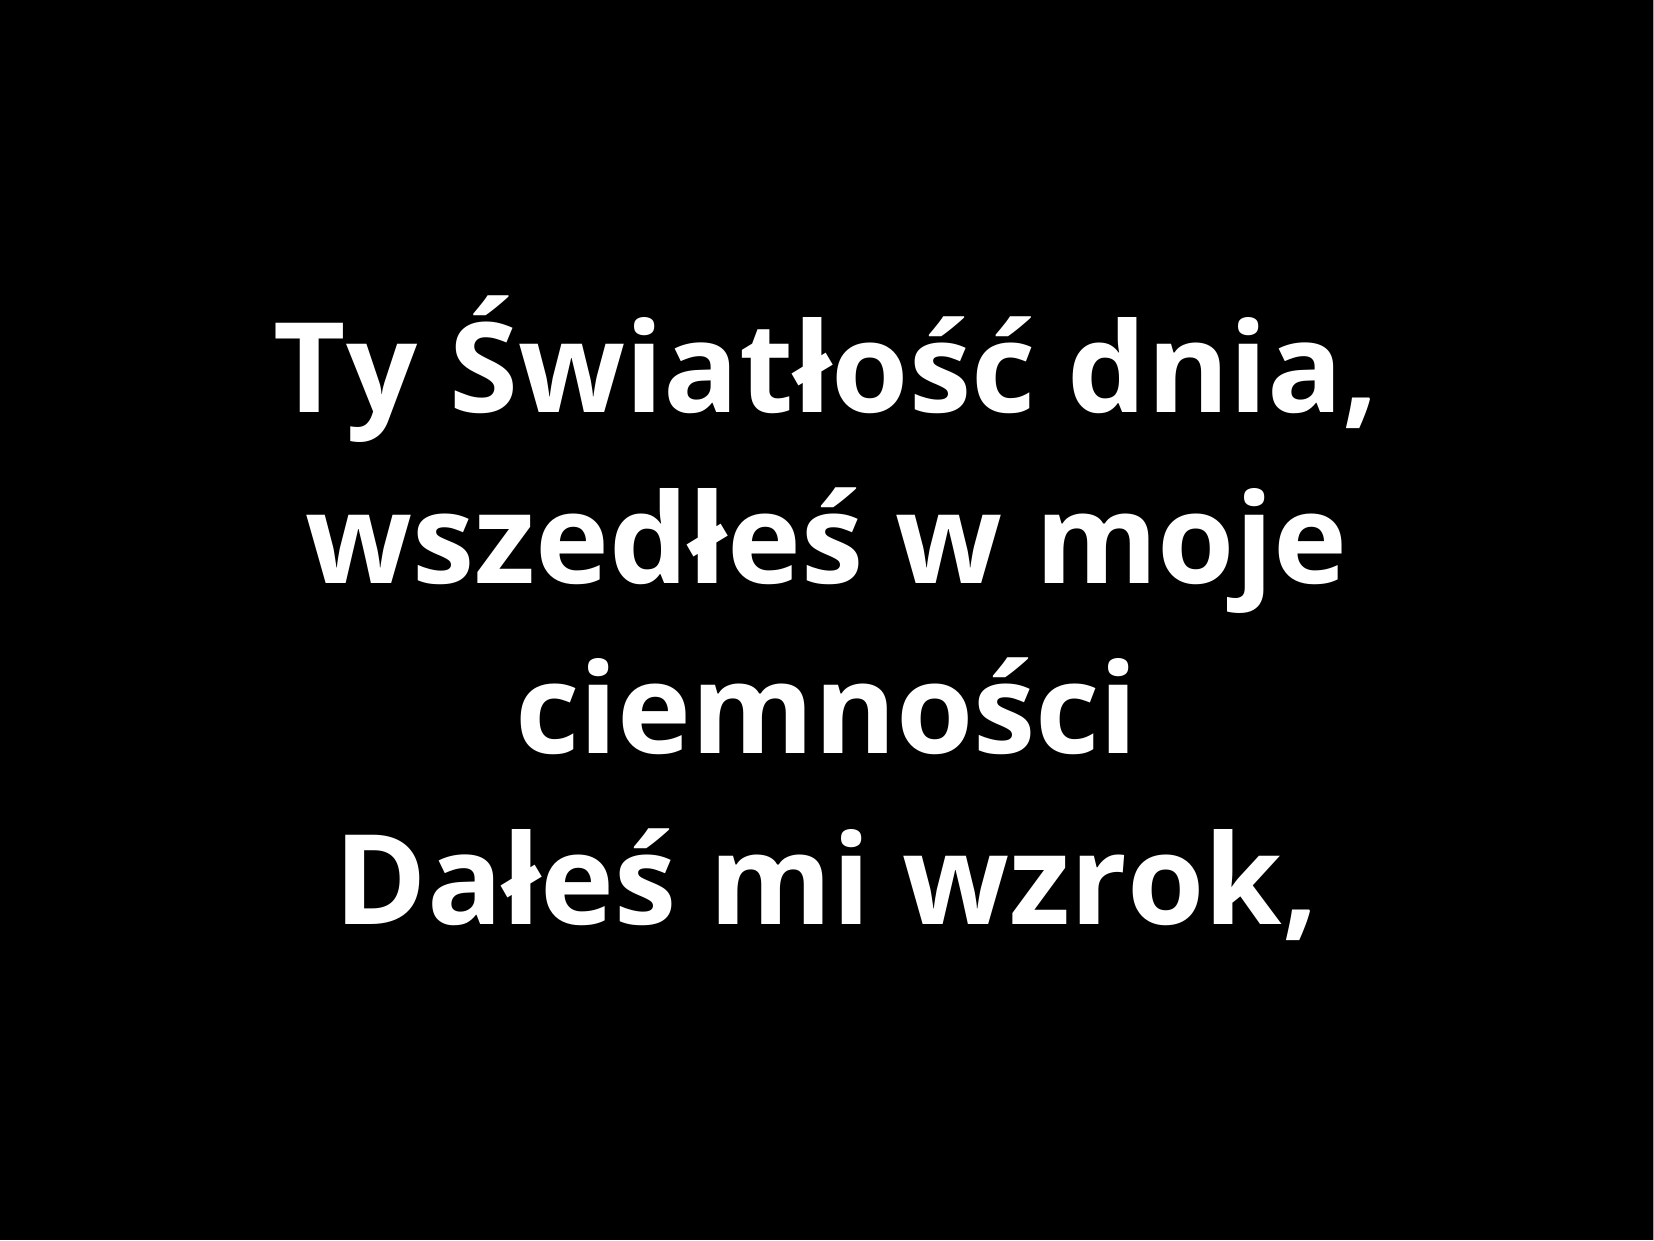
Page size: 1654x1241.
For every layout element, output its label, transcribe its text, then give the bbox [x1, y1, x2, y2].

title Ty Światłość dnia, wszedłeś w moje ciemności Dałeś mi wzrok, [0, 0, 1654, 1241]
